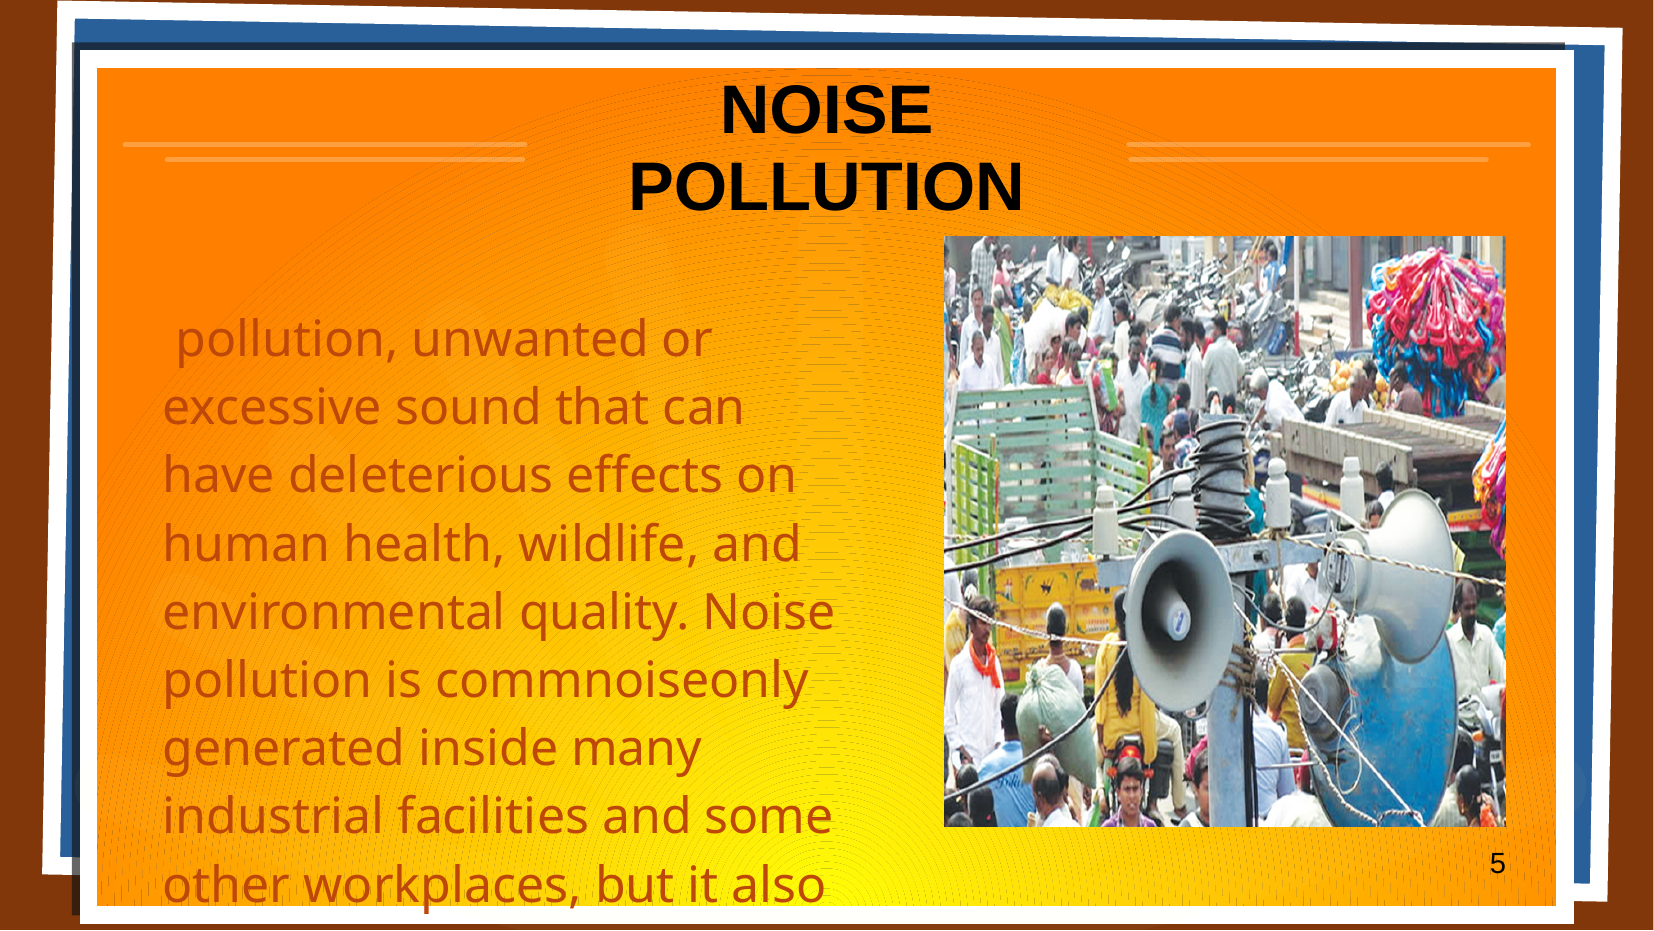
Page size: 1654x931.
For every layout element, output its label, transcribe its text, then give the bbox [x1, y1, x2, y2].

text_box pollution, unwanted or excessive sound that can have deleterious effects on human health, wildlife, and environmental quality. Noise pollution is commnoiseonly generated inside many industrial facilities and some other workplaces, but it also comes from highway, railway, and airplane traffic and from outdoor construction activities. [147, 295, 886, 768]
title NOISE POLLUTION [531, 70, 1123, 225]
picture [944, 236, 1506, 827]
